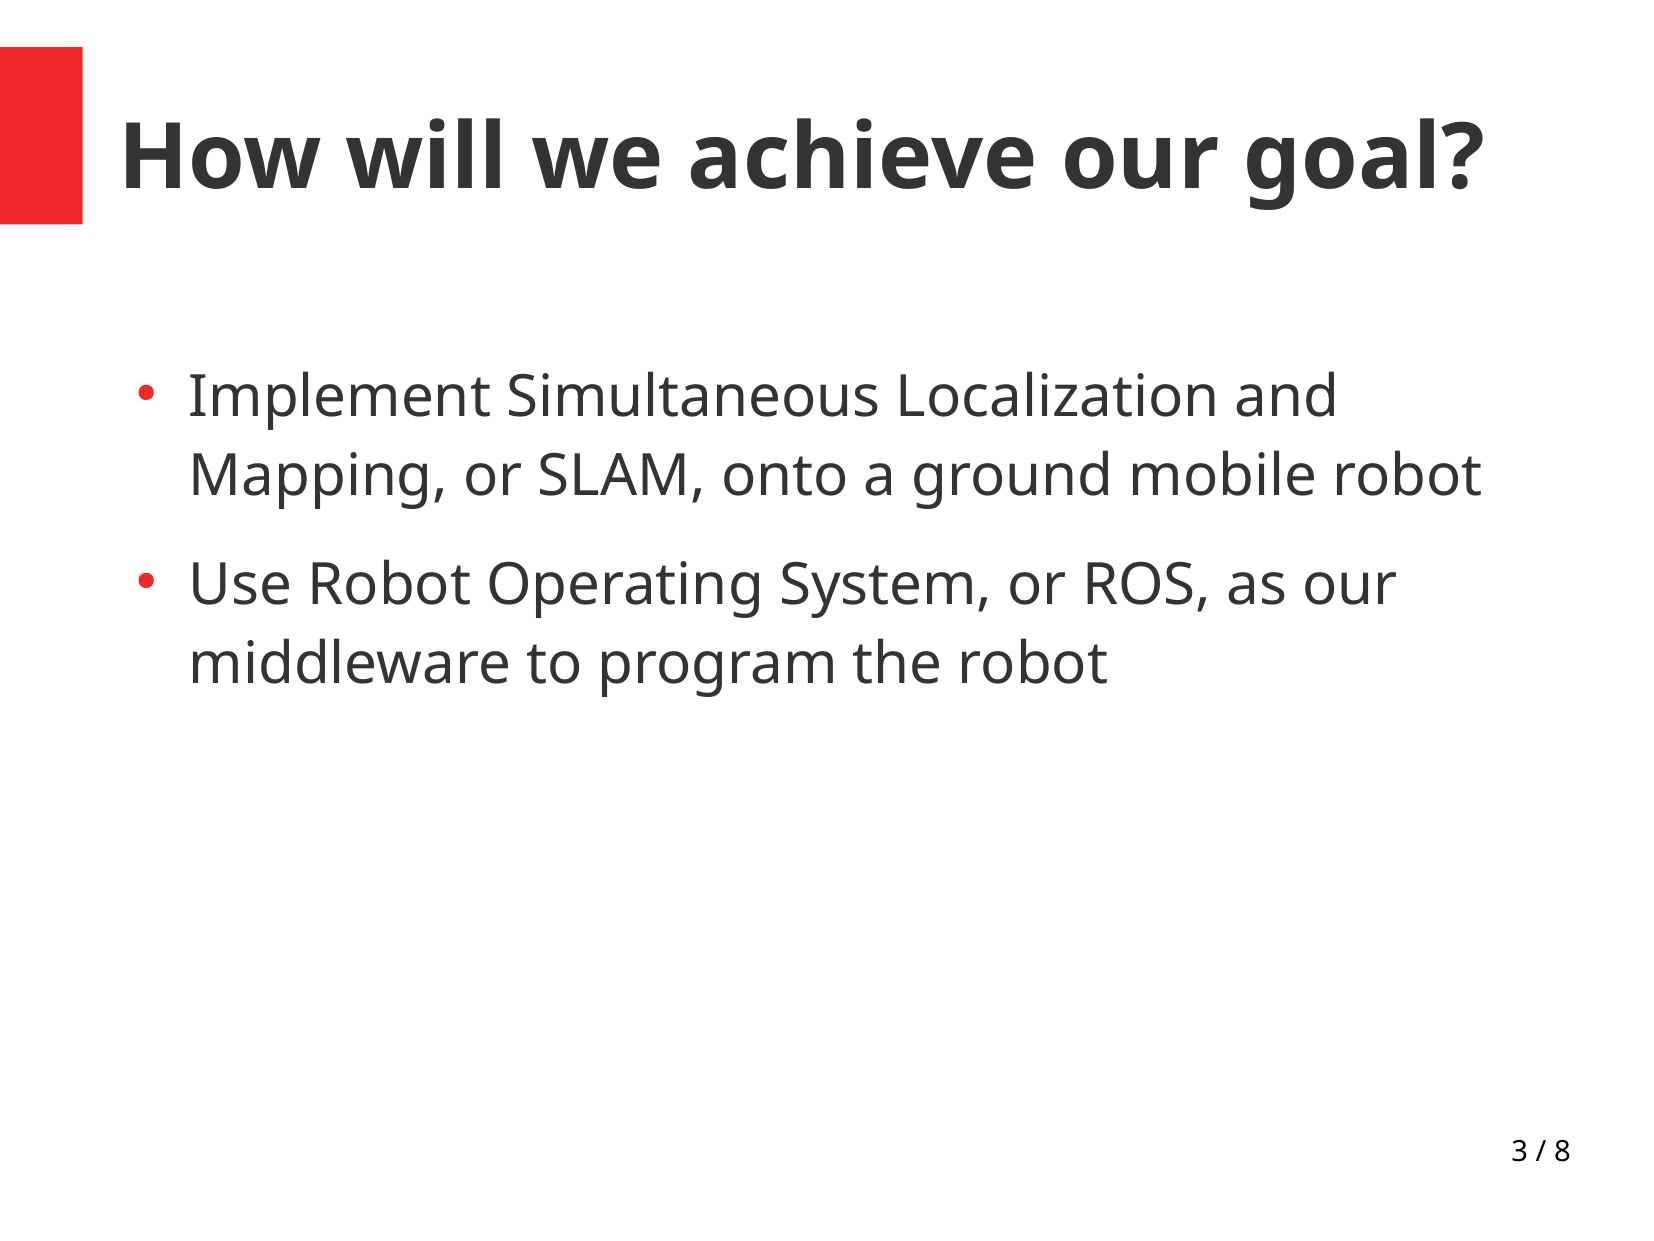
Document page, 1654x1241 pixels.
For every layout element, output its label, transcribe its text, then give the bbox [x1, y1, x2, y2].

title How will we achieve our goal? [118, 45, 1571, 260]
list Implement Simultaneous Localization and Mapping, or SLAM, onto a ground mobile robot Use Robot Operating System, or ROS, as our middleware to program the robot [118, 354, 1536, 1074]
